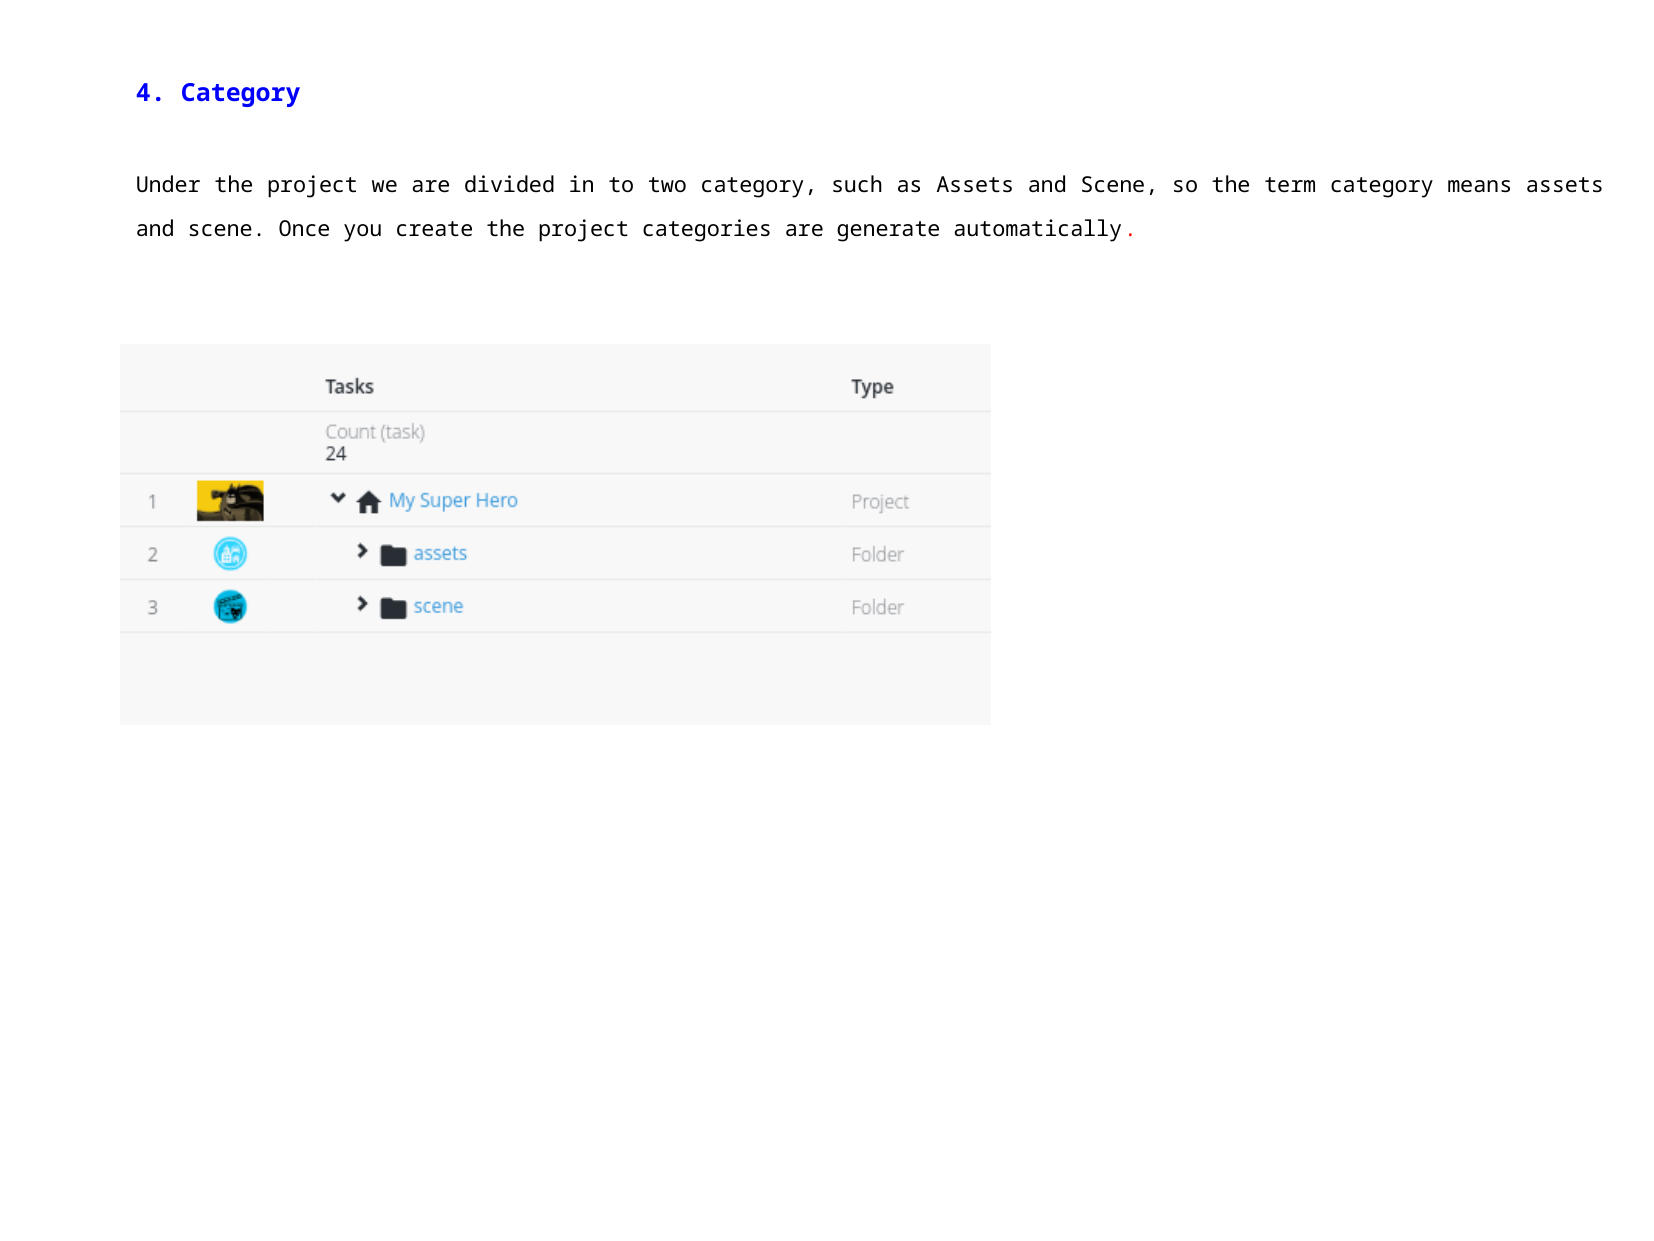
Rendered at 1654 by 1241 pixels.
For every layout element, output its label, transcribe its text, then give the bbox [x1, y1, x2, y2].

picture [120, 344, 991, 725]
text_box 4. Category Under the project we are divided in to two category, such as Assets and Scene, so the term category means assets and scene. Once you create the project categories are generate automatically. [121, 67, 1622, 302]
